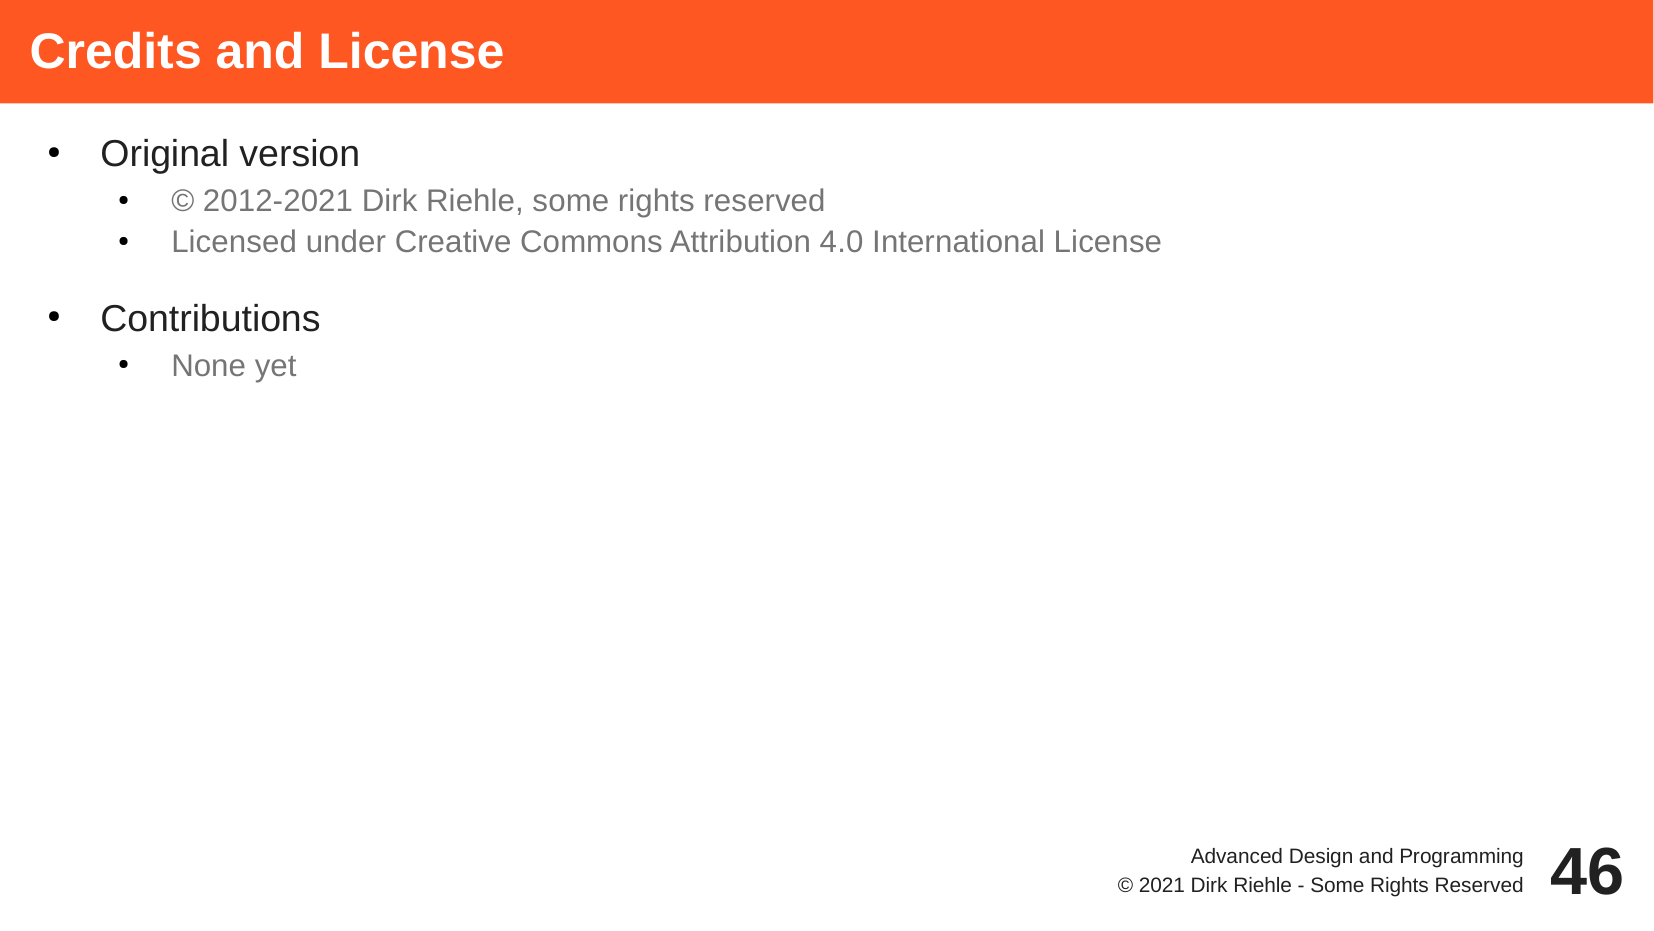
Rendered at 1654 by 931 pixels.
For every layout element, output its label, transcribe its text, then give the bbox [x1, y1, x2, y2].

title Credits and License [0, 0, 1654, 104]
list Original version © 2012-2021 Dirk Riehle, some rights reserved Licensed under Creative Commons Attribution 4.0 International License Contributions None yet [29, 132, 1625, 813]
